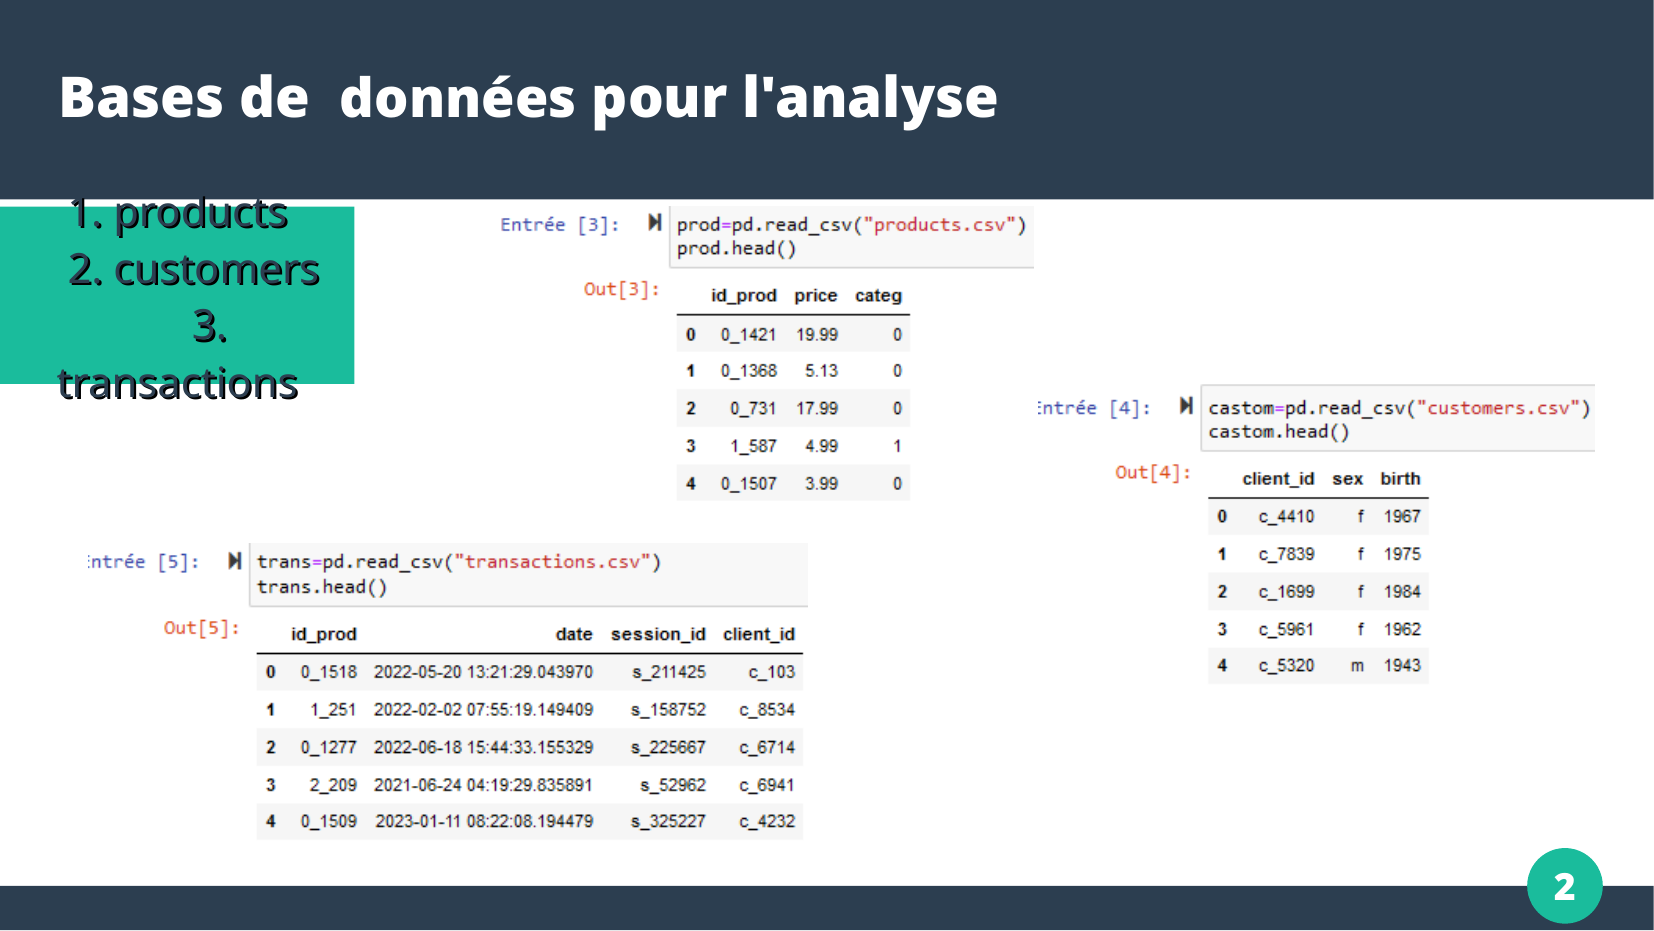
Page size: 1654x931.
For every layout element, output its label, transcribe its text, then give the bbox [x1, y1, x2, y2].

text_box 1. products 2. customers 3. transactions [0, 206, 355, 384]
picture [88, 543, 808, 851]
picture [494, 206, 1034, 515]
picture [1038, 383, 1595, 703]
title Bases de données pour l'analyse [59, 37, 1595, 155]
